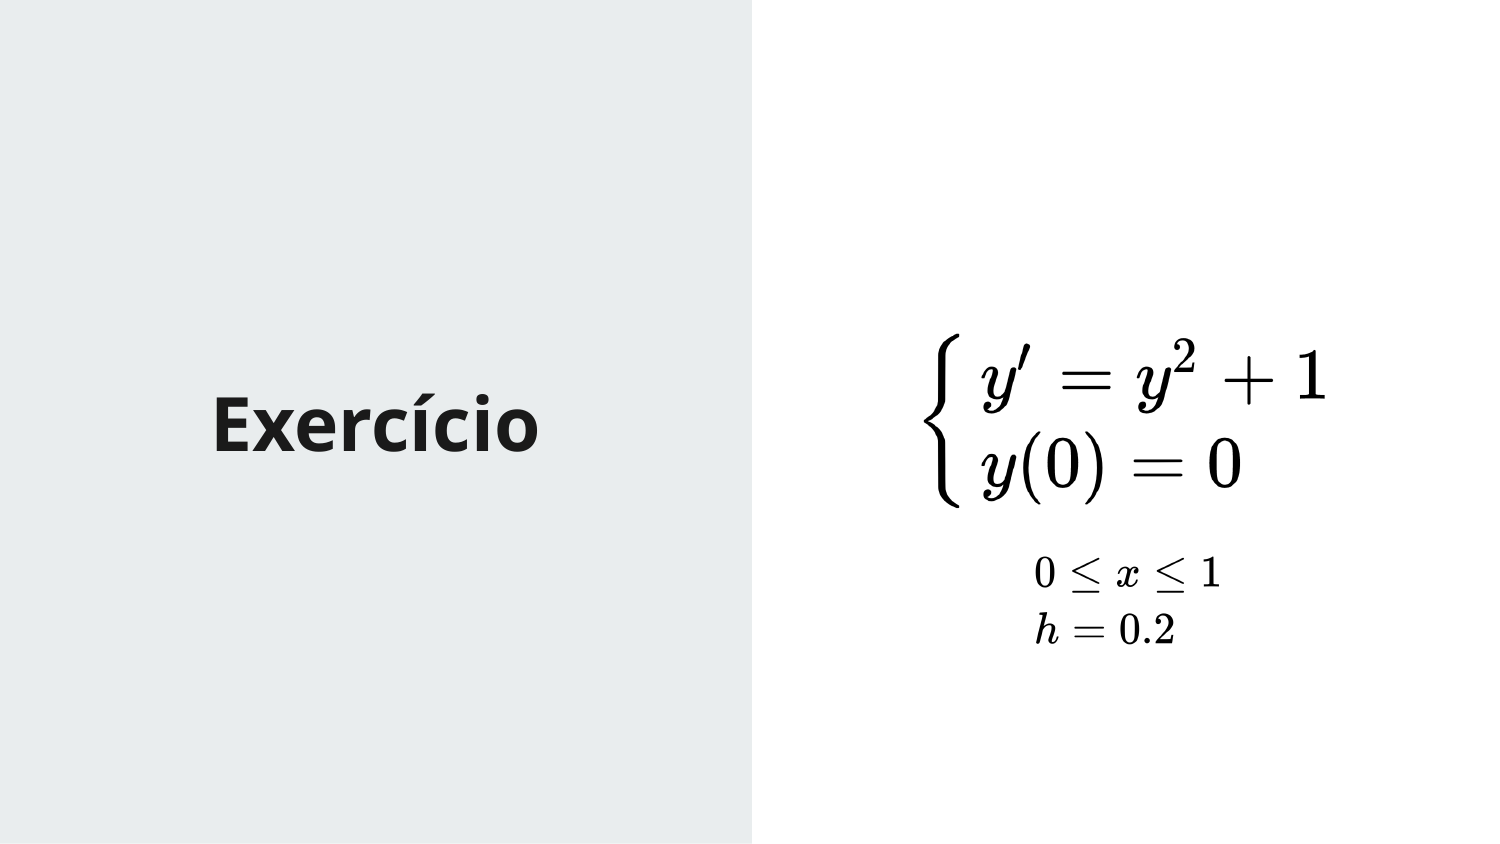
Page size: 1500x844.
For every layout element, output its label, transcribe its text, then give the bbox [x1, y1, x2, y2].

picture [1033, 552, 1223, 647]
title Exercício [59, 91, 693, 753]
list [811, 91, 1445, 753]
picture [914, 328, 1342, 516]
